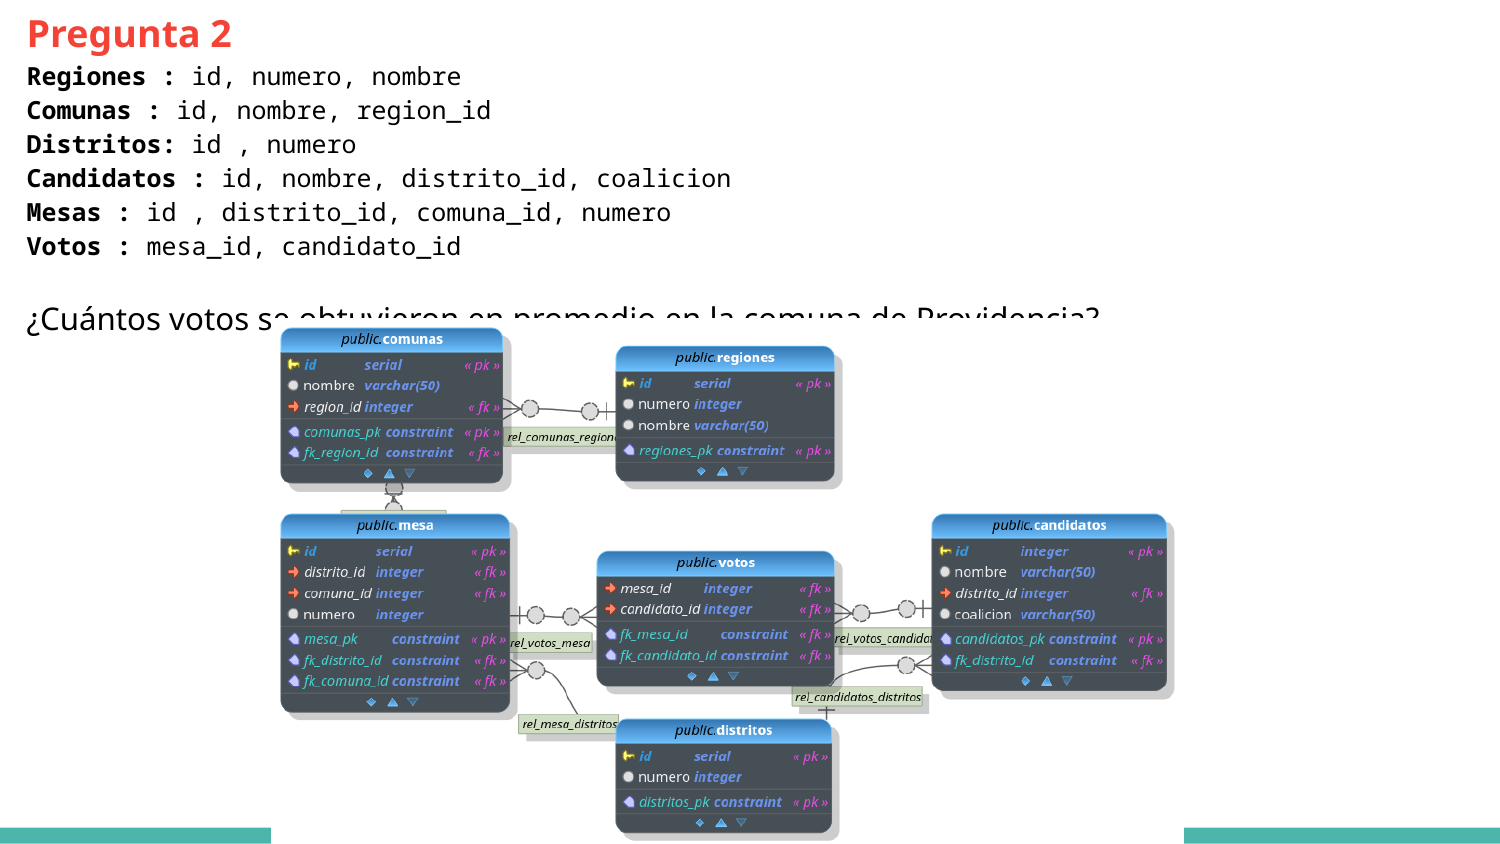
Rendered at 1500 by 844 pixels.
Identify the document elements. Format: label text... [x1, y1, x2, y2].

picture [271, 318, 1184, 844]
text_box Pregunta 2 Regiones : id, numero, nombre Comunas : id, nombre, region_id Distritos: id , numero Candidatos : id, nombre, distrito_id, coalicion Mesas : id , distrito_id, comuna_id, numero Votos : mesa_id, candidato_id ¿Cuántos votos se obtuvieron en promedio en la comuna de Providencia? [11, 0, 1465, 844]
